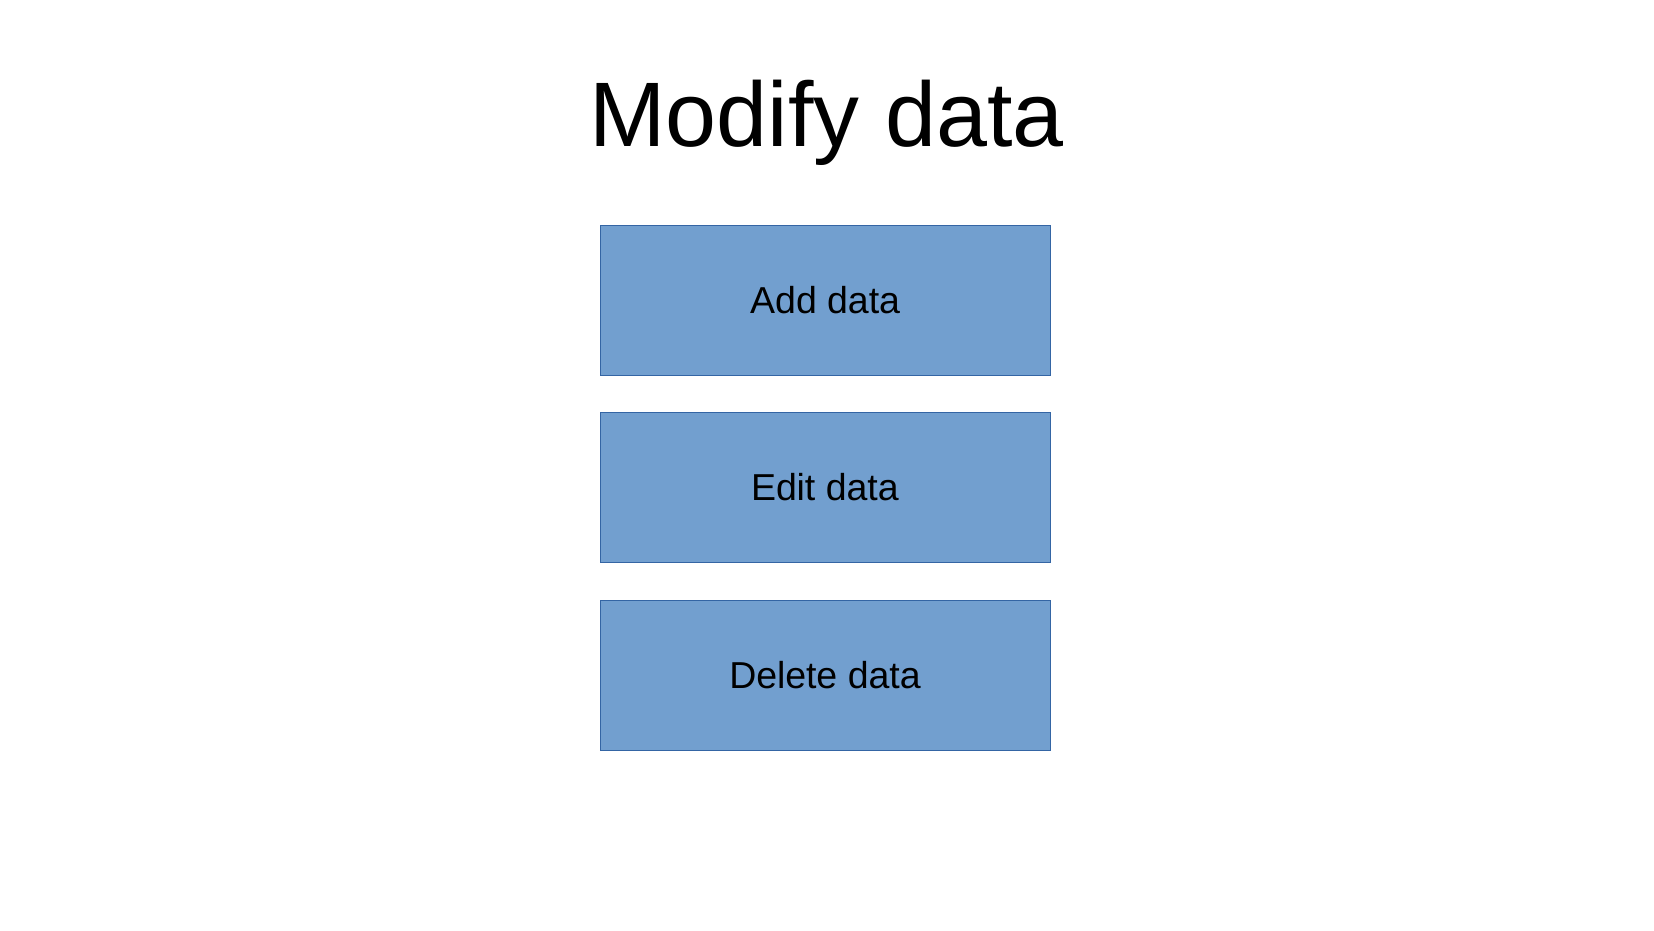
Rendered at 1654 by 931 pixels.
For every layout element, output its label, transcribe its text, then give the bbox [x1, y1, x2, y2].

text_box Delete data [600, 600, 1051, 751]
title Modify data [82, 37, 1571, 193]
text_box Add data [600, 225, 1051, 376]
text_box Edit data [600, 412, 1051, 563]
